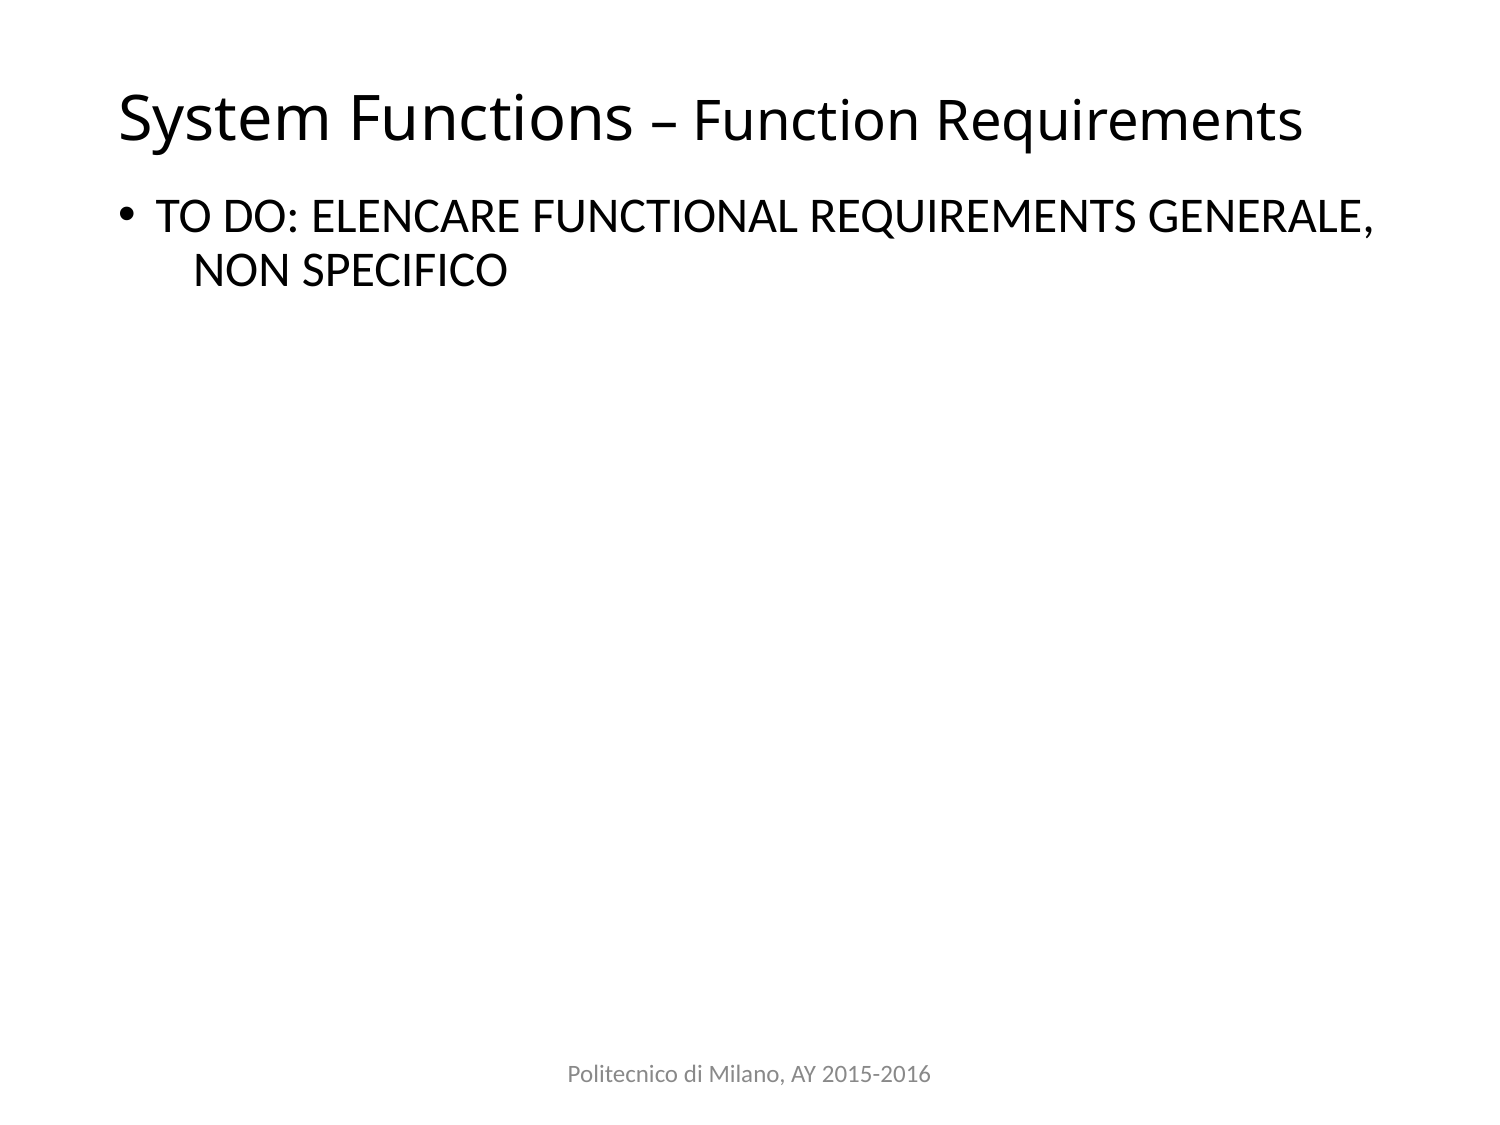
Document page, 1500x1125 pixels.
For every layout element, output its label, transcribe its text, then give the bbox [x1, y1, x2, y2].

title System Functions – Function Requirements [103, 58, 1397, 181]
text_box Politecnico di Milano, AY 2015-2016 [496, 1042, 1004, 1103]
list TO DO: ELENCARE FUNCTIONAL REQUIREMENTS GENERALE, NON SPECIFICO [103, 181, 1397, 1014]
